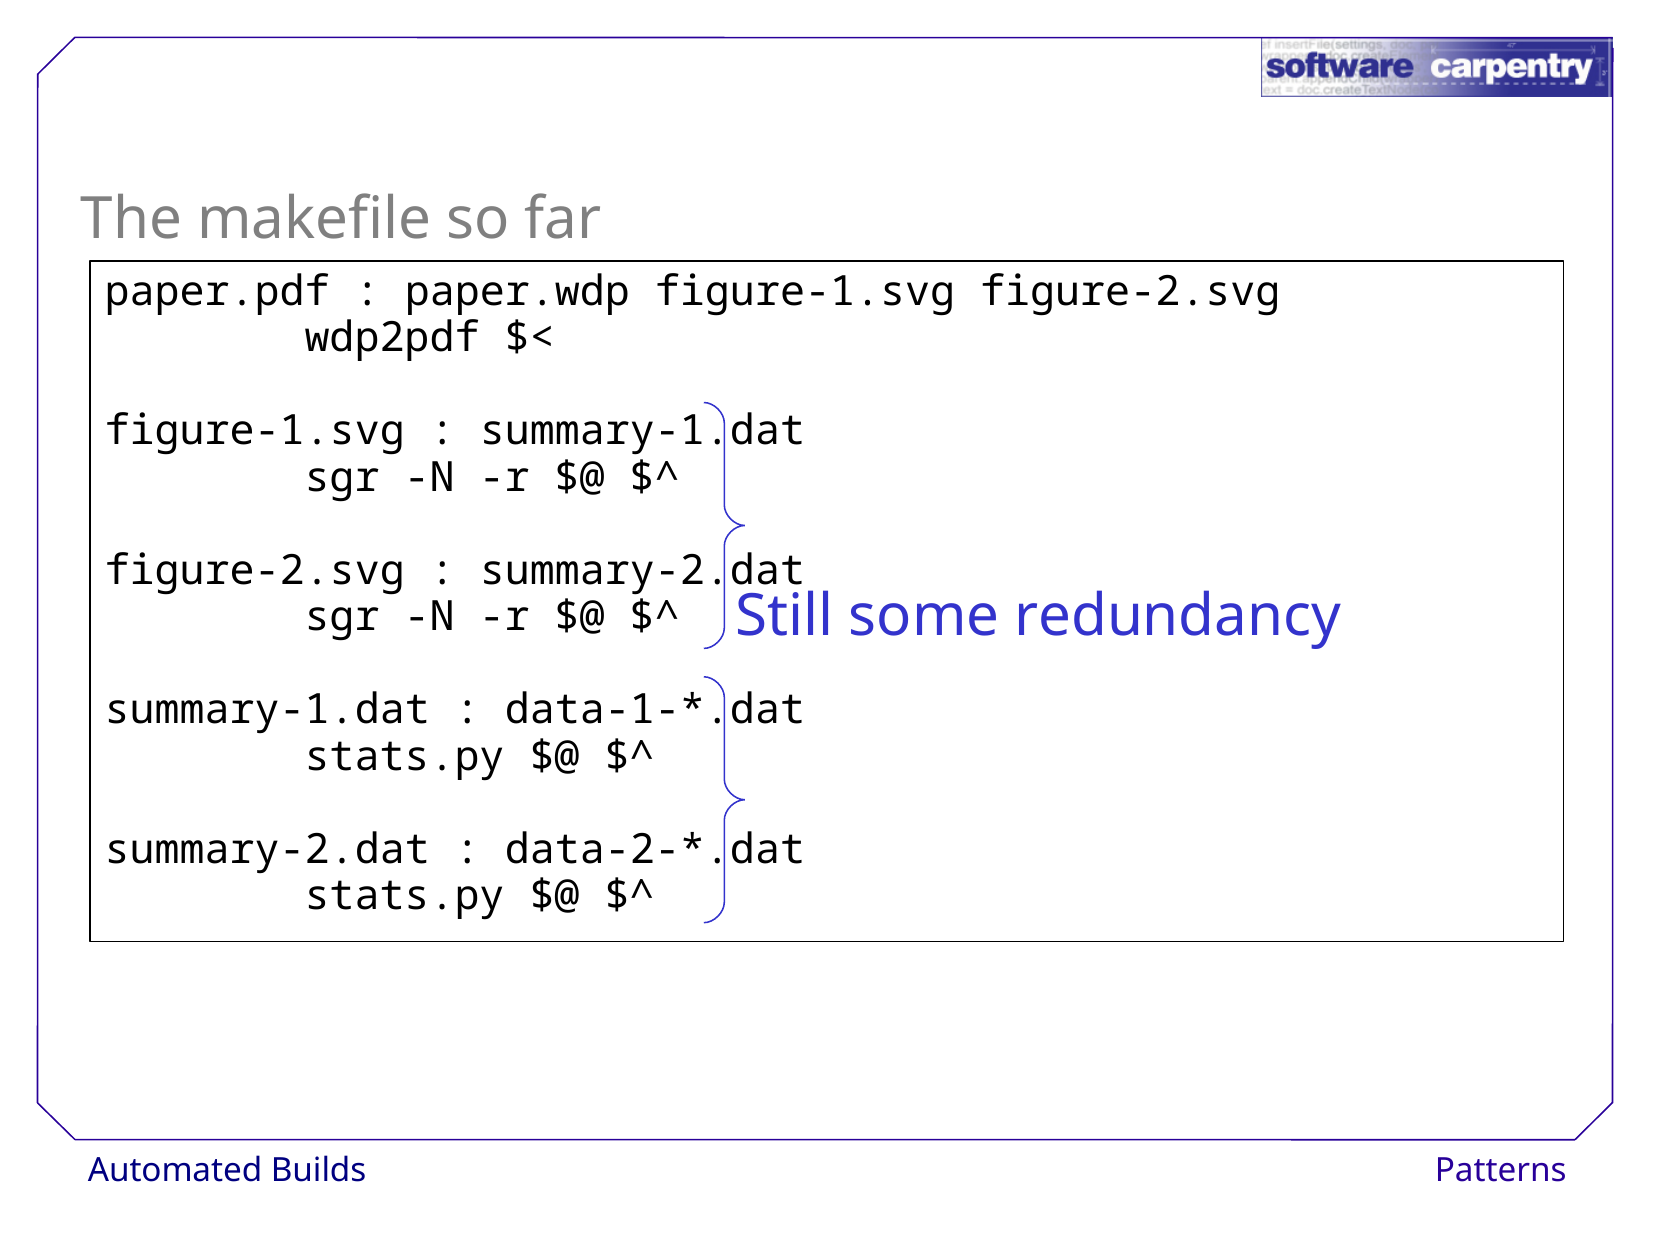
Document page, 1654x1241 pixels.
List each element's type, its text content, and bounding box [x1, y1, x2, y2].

text_box The makefile so far [66, 138, 767, 259]
picture [1261, 39, 1613, 97]
text_box paper.pdf : paper.wdp figure-1.svg figure-2.svg wdp2pdf $< figure-1.svg : summary-1.dat sgr -N -r $@ $^ figure-2.svg : summary-2.dat sgr -N -r $@ $^ summary-1.dat : data-1-*.dat stats.py $@ $^ summary-2.dat : data-2-*.dat stats.py $@ $^ [89, 260, 1564, 942]
